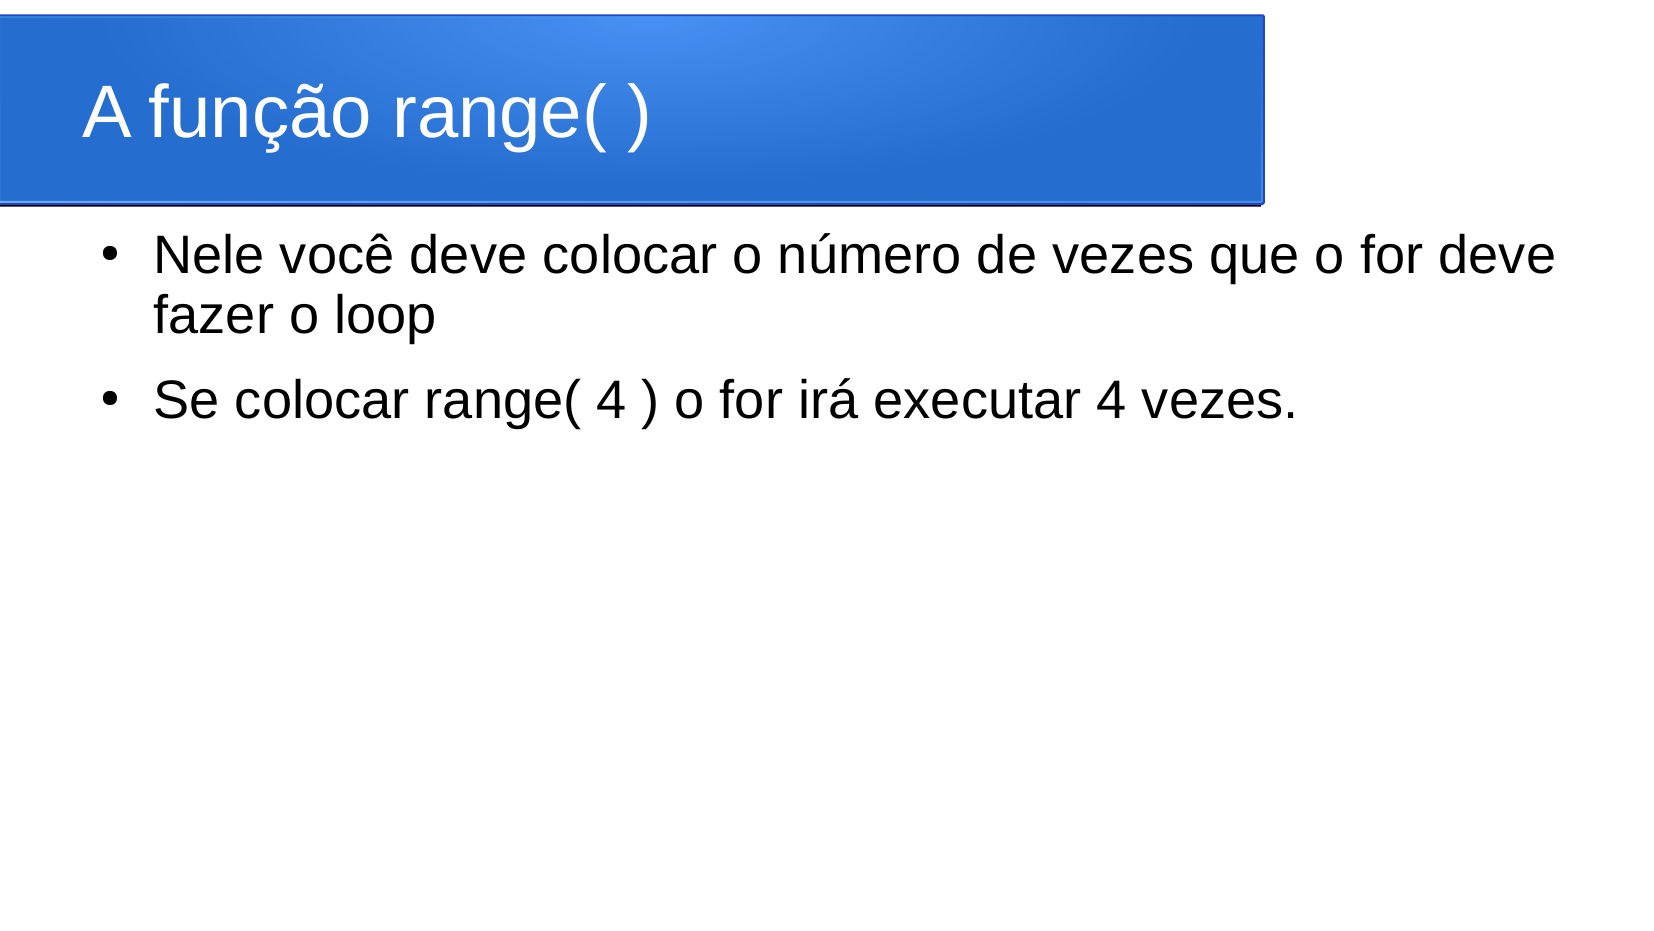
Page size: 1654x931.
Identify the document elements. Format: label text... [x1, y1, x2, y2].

title A função range( ) [82, 35, 1235, 189]
list Nele você deve colocar o número de vezes que o for deve fazer o loop Se colocar range( 4 ) o for irá executar 4 vezes. [82, 224, 1571, 764]
